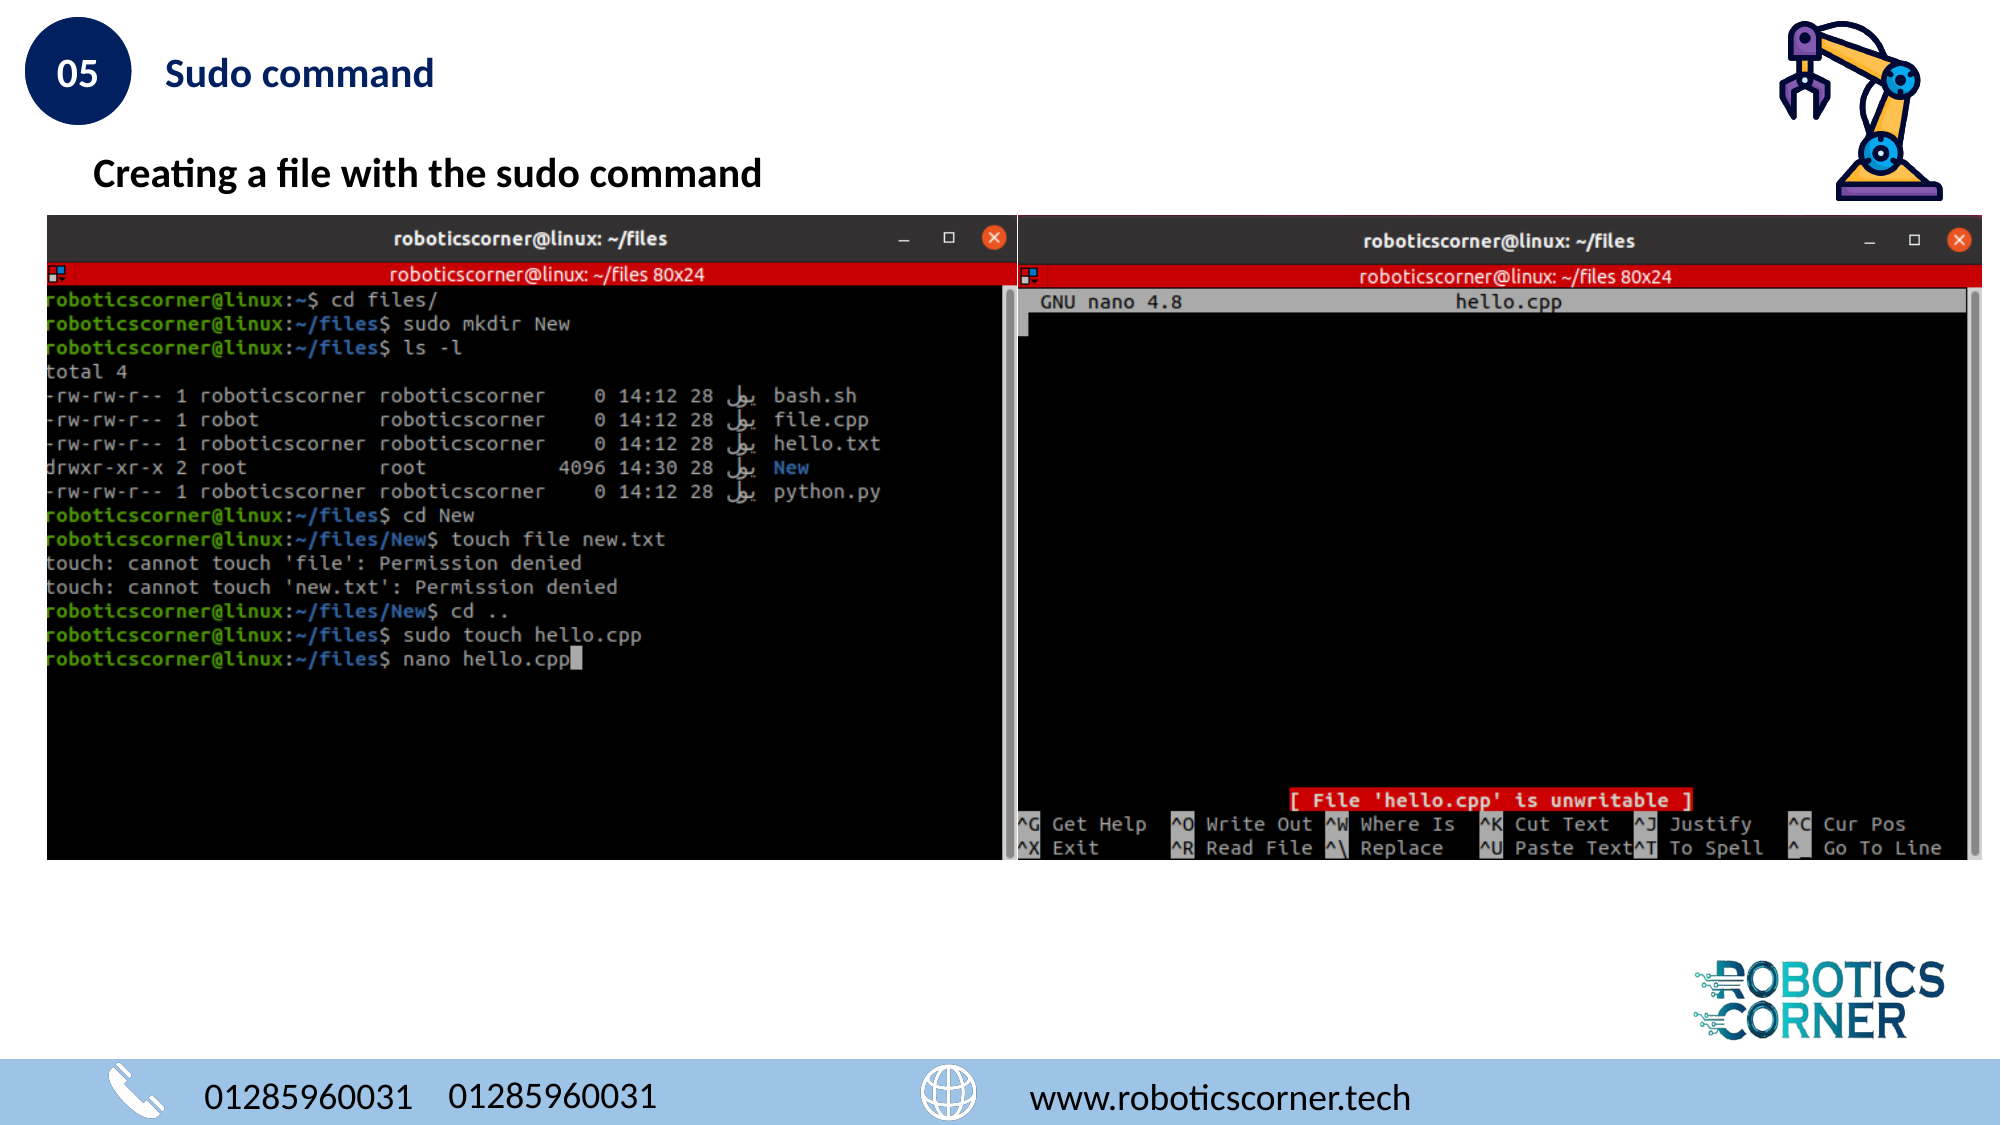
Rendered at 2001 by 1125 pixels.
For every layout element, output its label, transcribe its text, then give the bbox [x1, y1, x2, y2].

picture [1771, 21, 1951, 201]
text_box Sudo command [150, 38, 846, 104]
picture [47, 215, 1017, 860]
text_box 05 [22, 14, 134, 128]
picture [915, 1059, 981, 1125]
text_box Creating a file with the sudo command [78, 138, 791, 254]
picture [103, 1057, 170, 1124]
picture [1018, 215, 1982, 1125]
